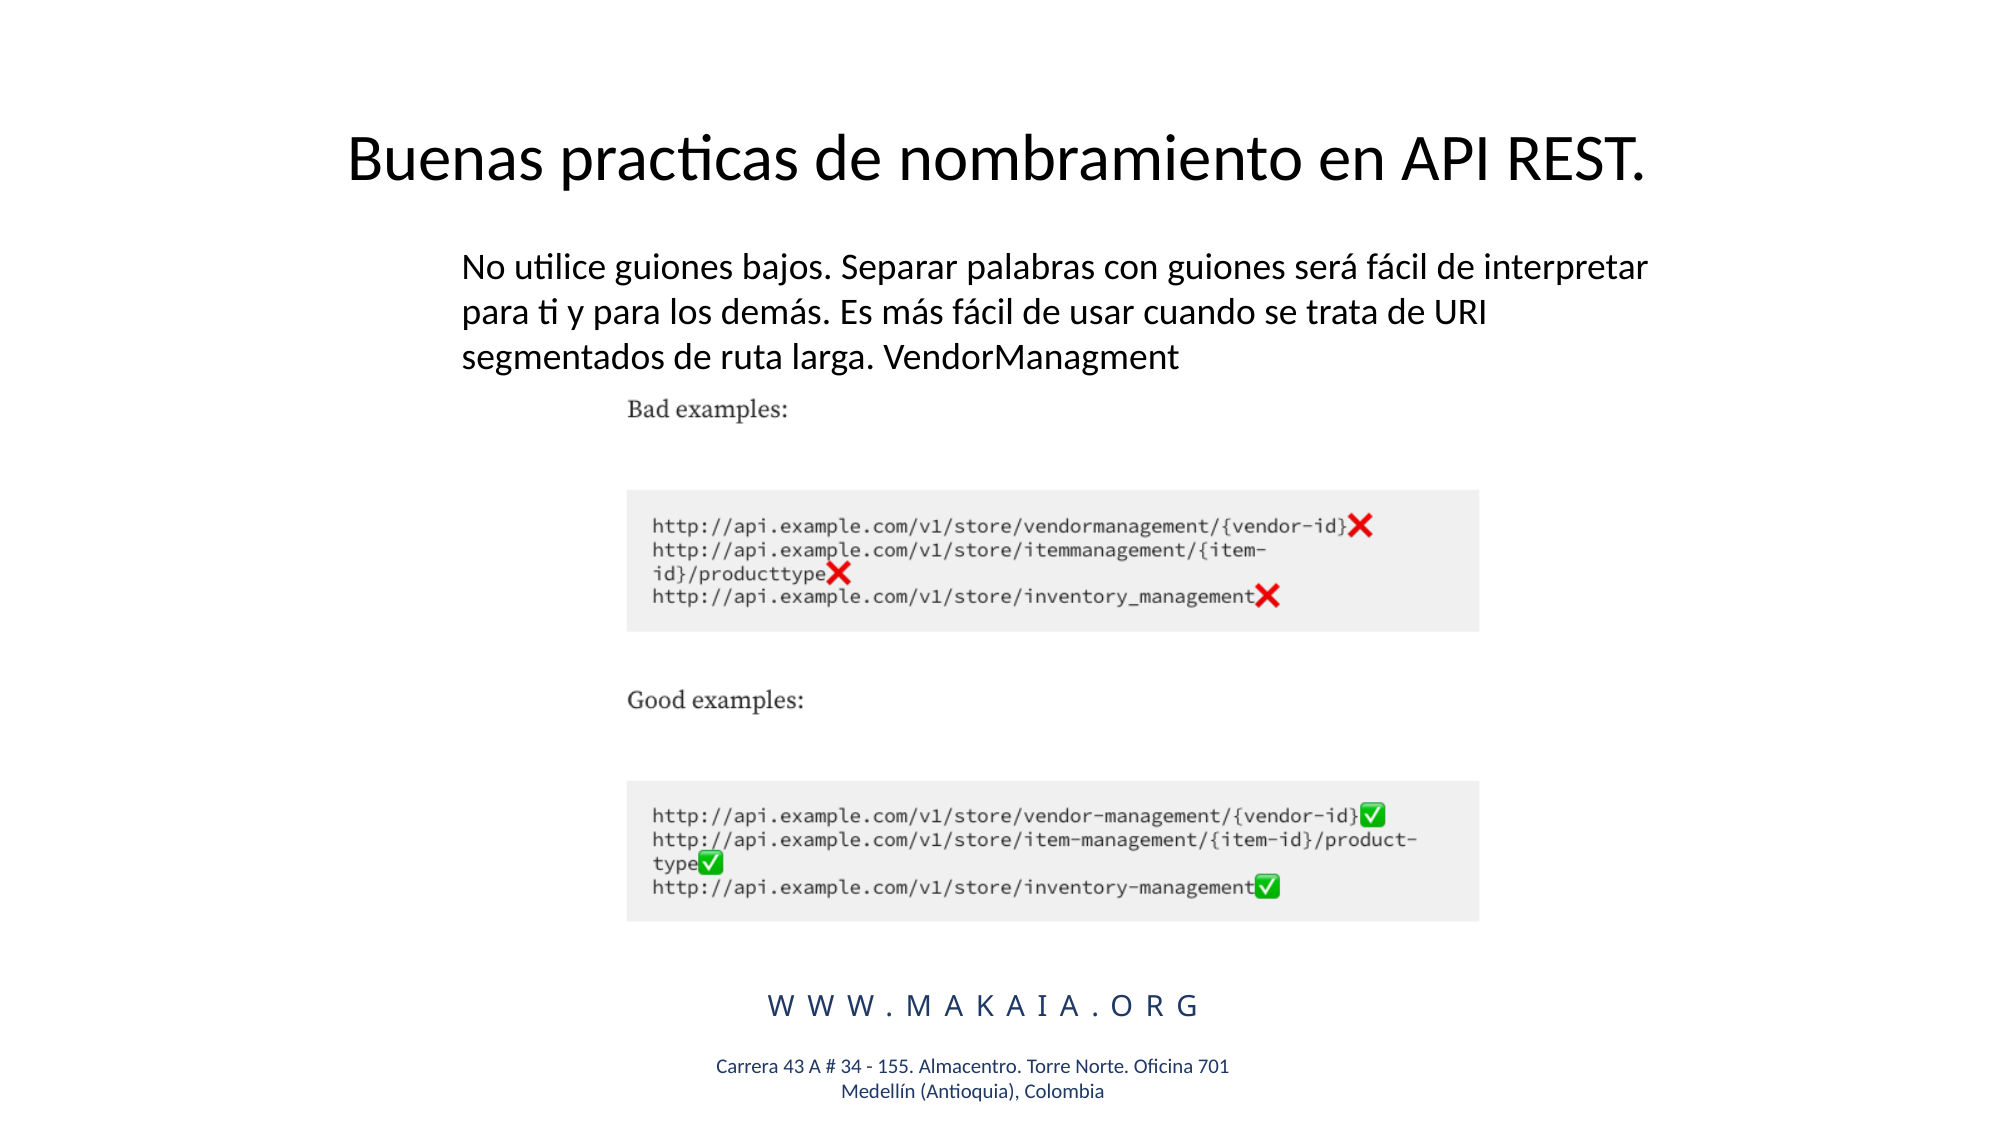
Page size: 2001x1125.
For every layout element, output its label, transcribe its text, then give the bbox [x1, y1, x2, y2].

text_box Carrera 43 A # 34 - 155. Almacentro. Torre Norte. Oficina 701 Medellín (Antioquia), Colombia [425, 1045, 1521, 1111]
text_box WWW.MAKAIA.ORG [489, 980, 1477, 1031]
text_box Buenas practicas de nombramiento en API REST. [332, 106, 1668, 203]
text_box No utilice guiones bajos. Separar palabras con guiones será fácil de interpretar para ti y para los demás. Es más fácil de usar cuando se trata de URI segmentados de ruta larga. VendorManagment [446, 234, 1668, 387]
picture [598, 386, 1517, 934]
